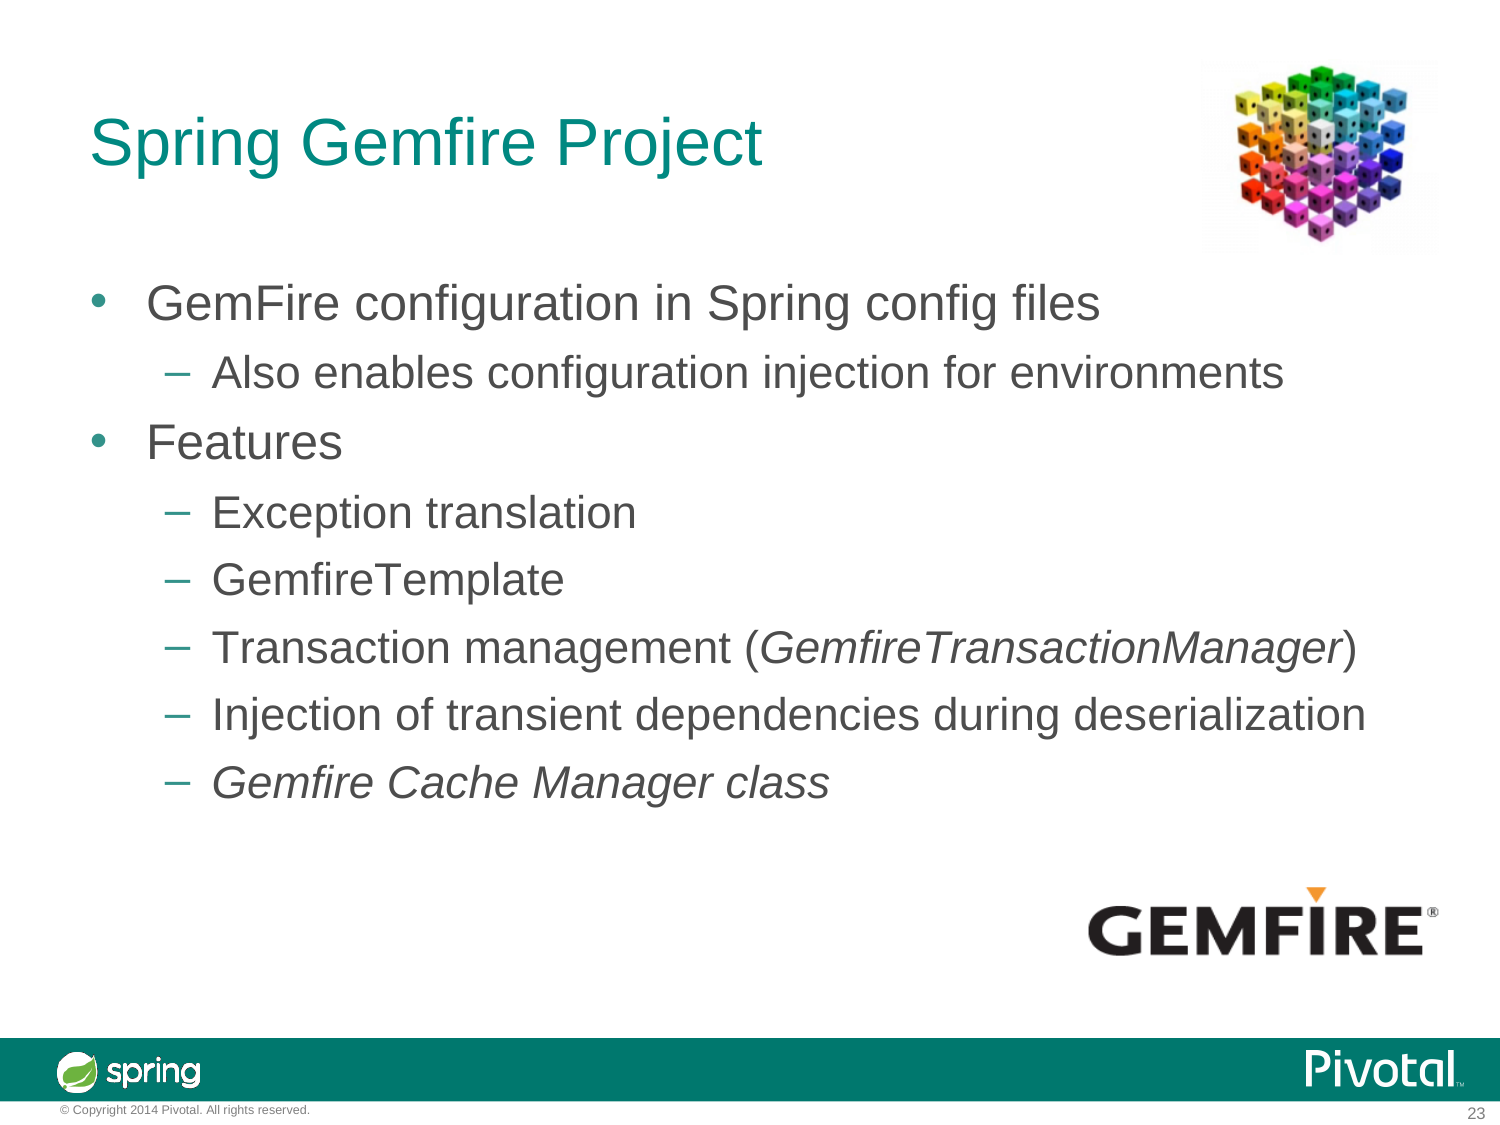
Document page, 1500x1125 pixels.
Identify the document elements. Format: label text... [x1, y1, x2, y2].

picture [1200, 59, 1439, 255]
picture [1085, 884, 1441, 959]
picture [1306, 1050, 1464, 1087]
list GemFire configuration in Spring config files Also enables configuration injection for environments Features Exception translation GemfireTemplate Transaction management (GemfireTransactionManager) Injection of transient dependencies during deserialization Gemfire Cache Manager class [75, 262, 1426, 1005]
picture [32, 1041, 210, 1103]
title Spring Gemfire Project [75, 45, 1426, 233]
